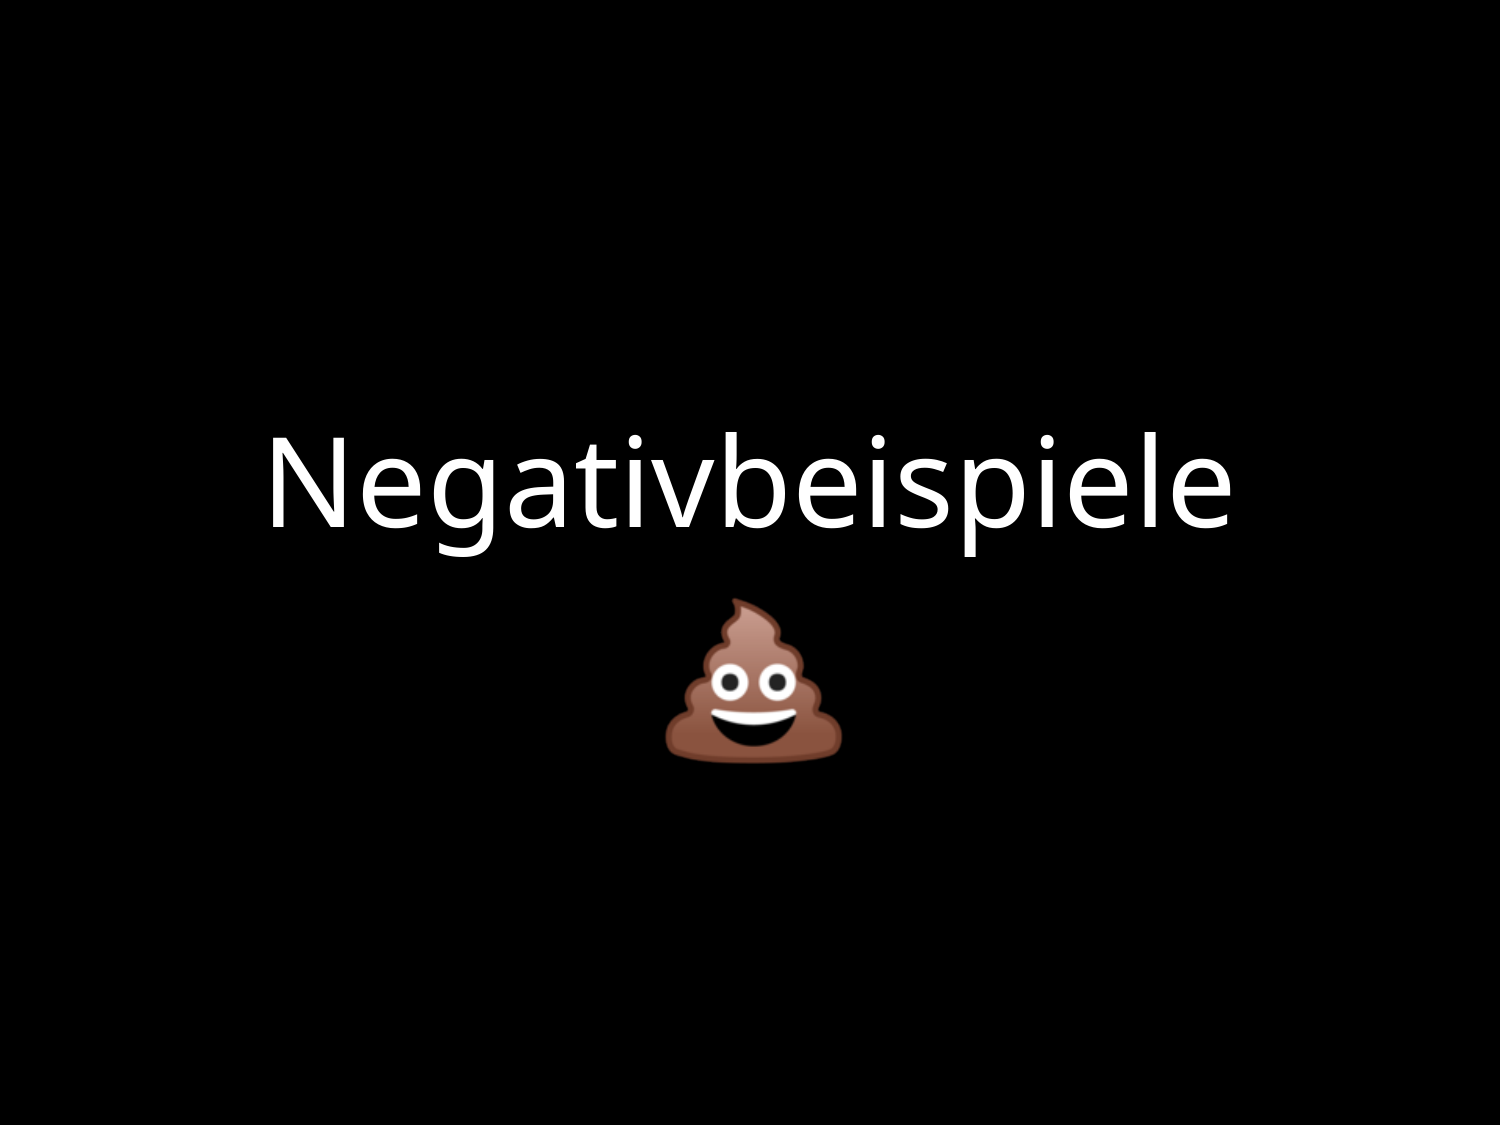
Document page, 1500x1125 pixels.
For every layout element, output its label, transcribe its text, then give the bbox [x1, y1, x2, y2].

title Negativbeispiele [112, 322, 1388, 803]
picture [660, 580, 848, 769]
